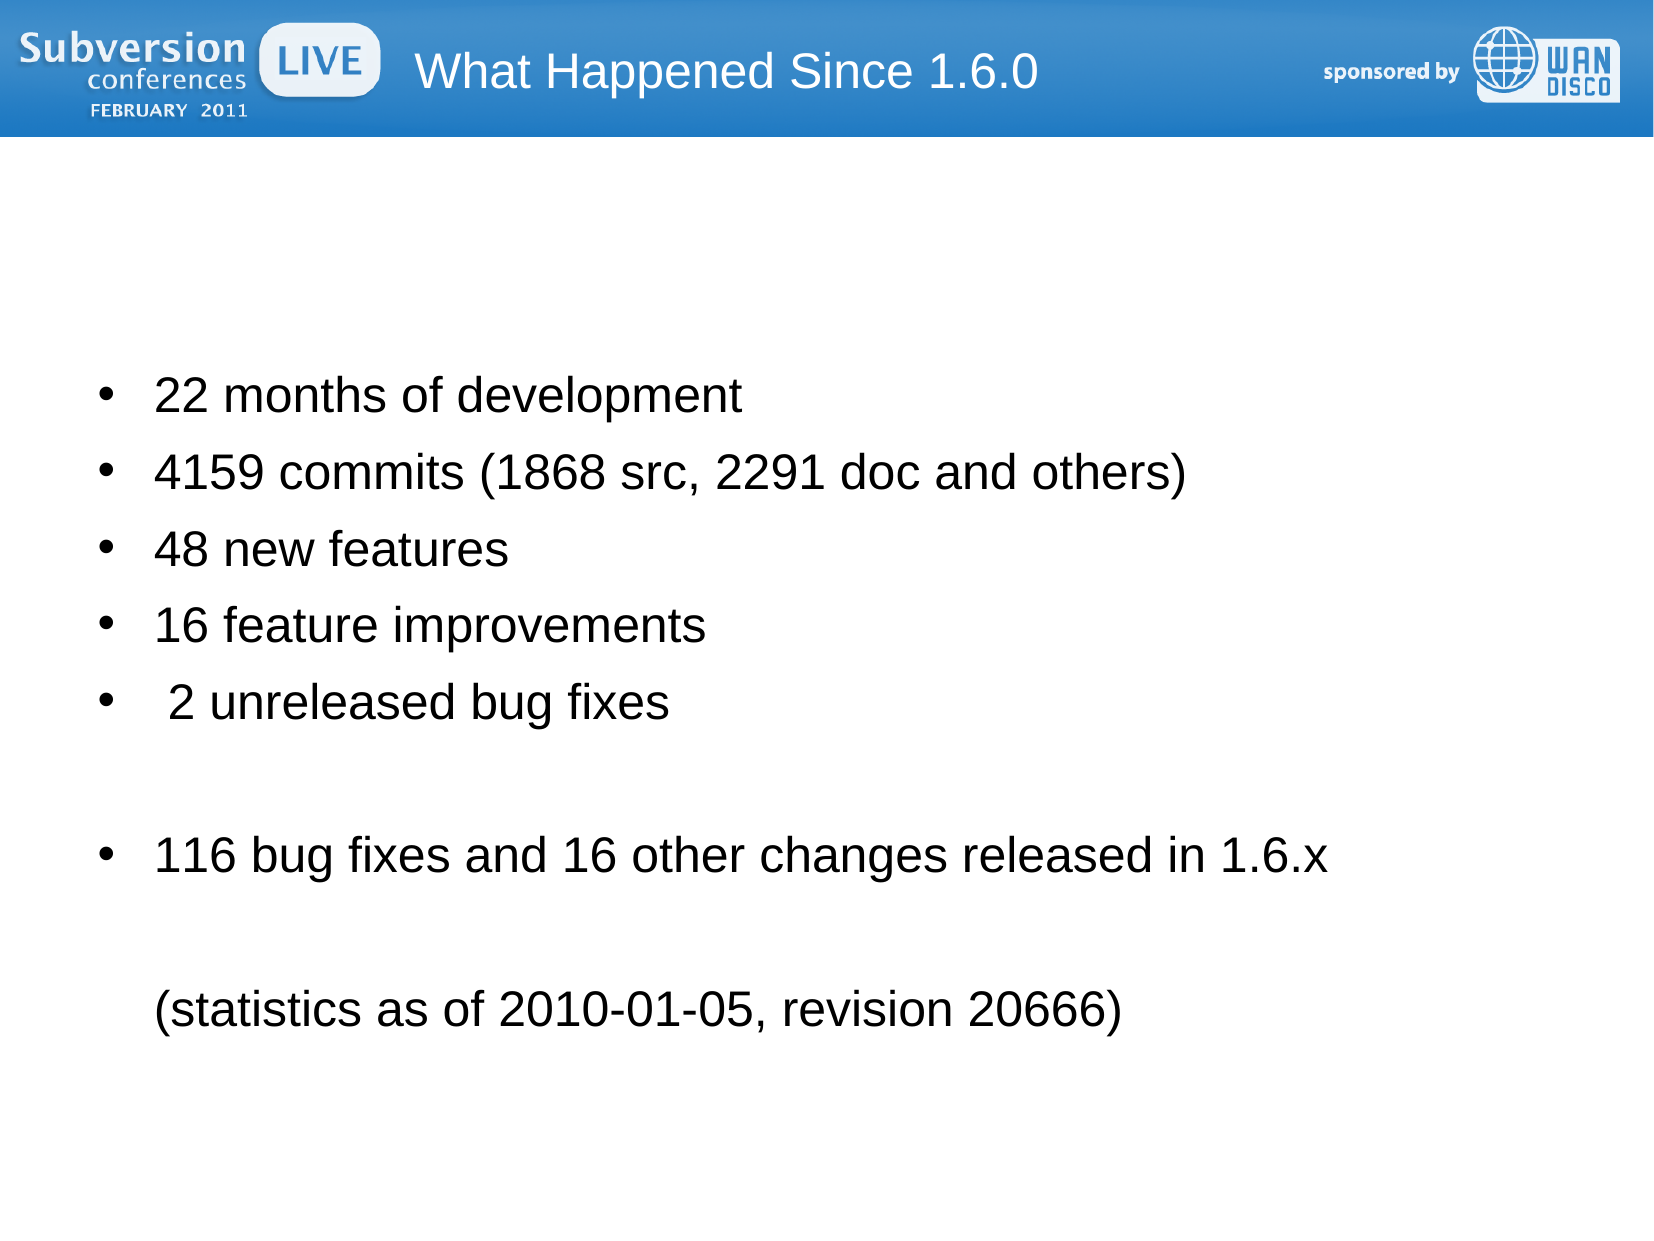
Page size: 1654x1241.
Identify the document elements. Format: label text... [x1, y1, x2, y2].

title What Happened Since 1.6.0 [399, 0, 1296, 146]
picture [0, 0, 399, 137]
list 22 months of development 4159 commits (1868 src, 2291 doc and others) 48 new features 16 feature improvements 2 unreleased bug fixes 116 bug fixes and 16 other changes released in 1.6.x (statistics as of 2010-01-05, revision 20666) [82, 355, 1571, 1123]
picture [1296, 0, 1654, 137]
